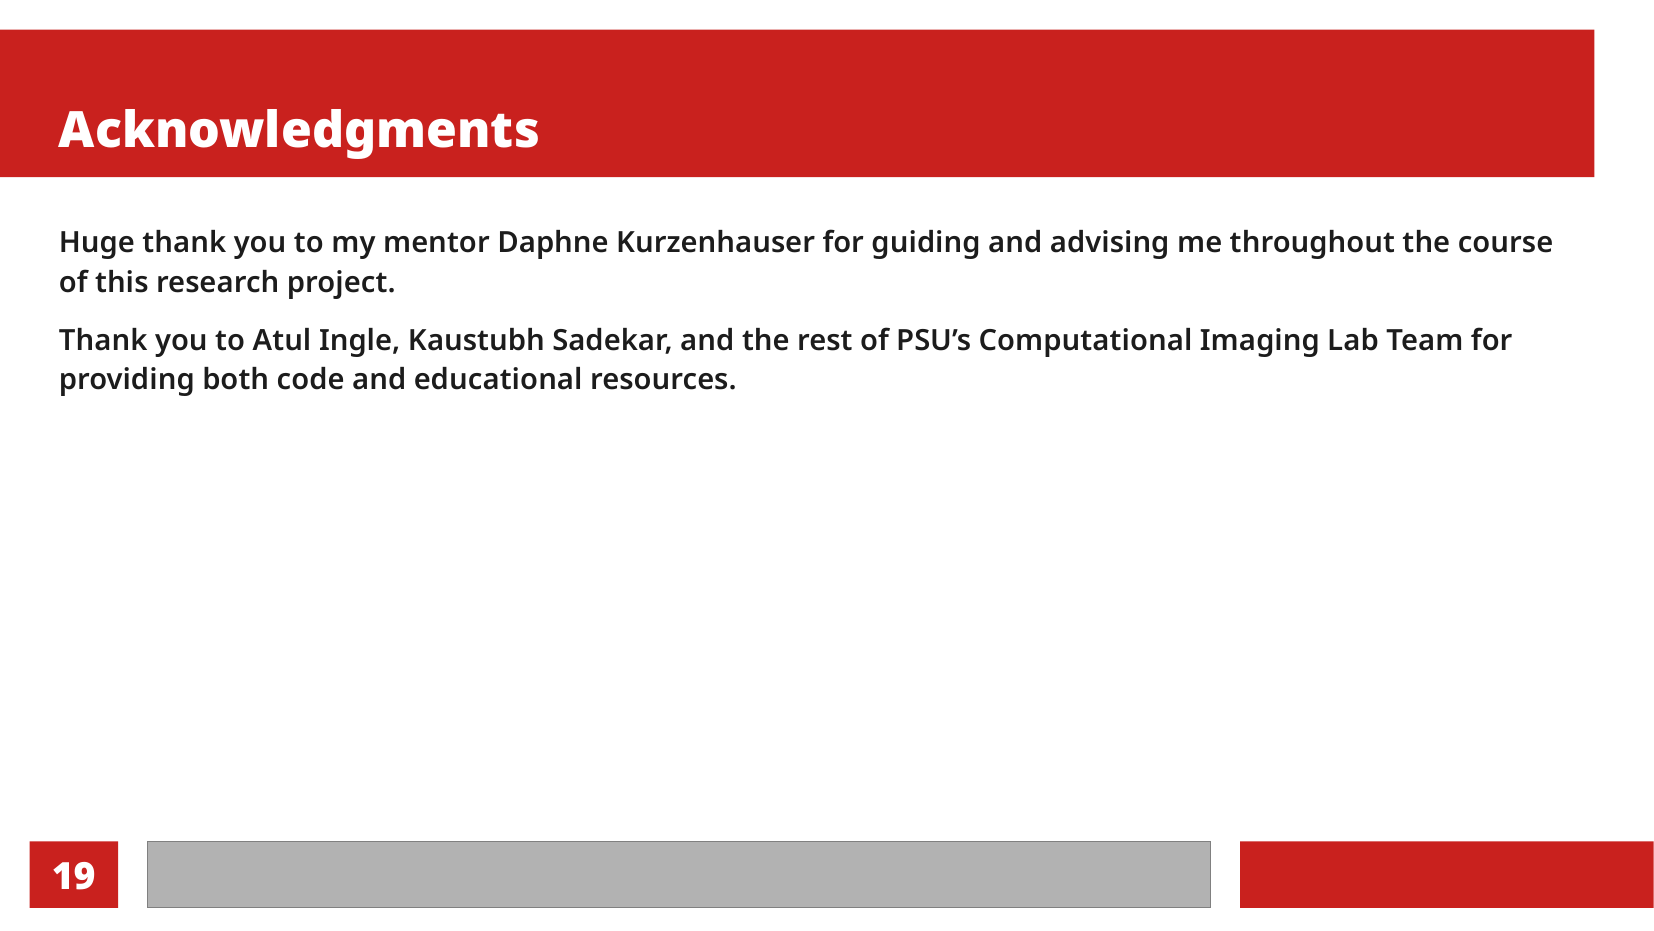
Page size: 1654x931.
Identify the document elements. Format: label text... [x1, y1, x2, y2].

list Huge thank you to my mentor Daphne Kurzenhauser for guiding and advising me throughout the course of this research project. Thank you to Atul Ingle, Kaustubh Sadekar, and the rest of PSU’s Computational Imaging Lab Team for providing both code and educational resources. [59, 221, 1565, 798]
title Acknowledgments [59, 44, 1595, 163]
